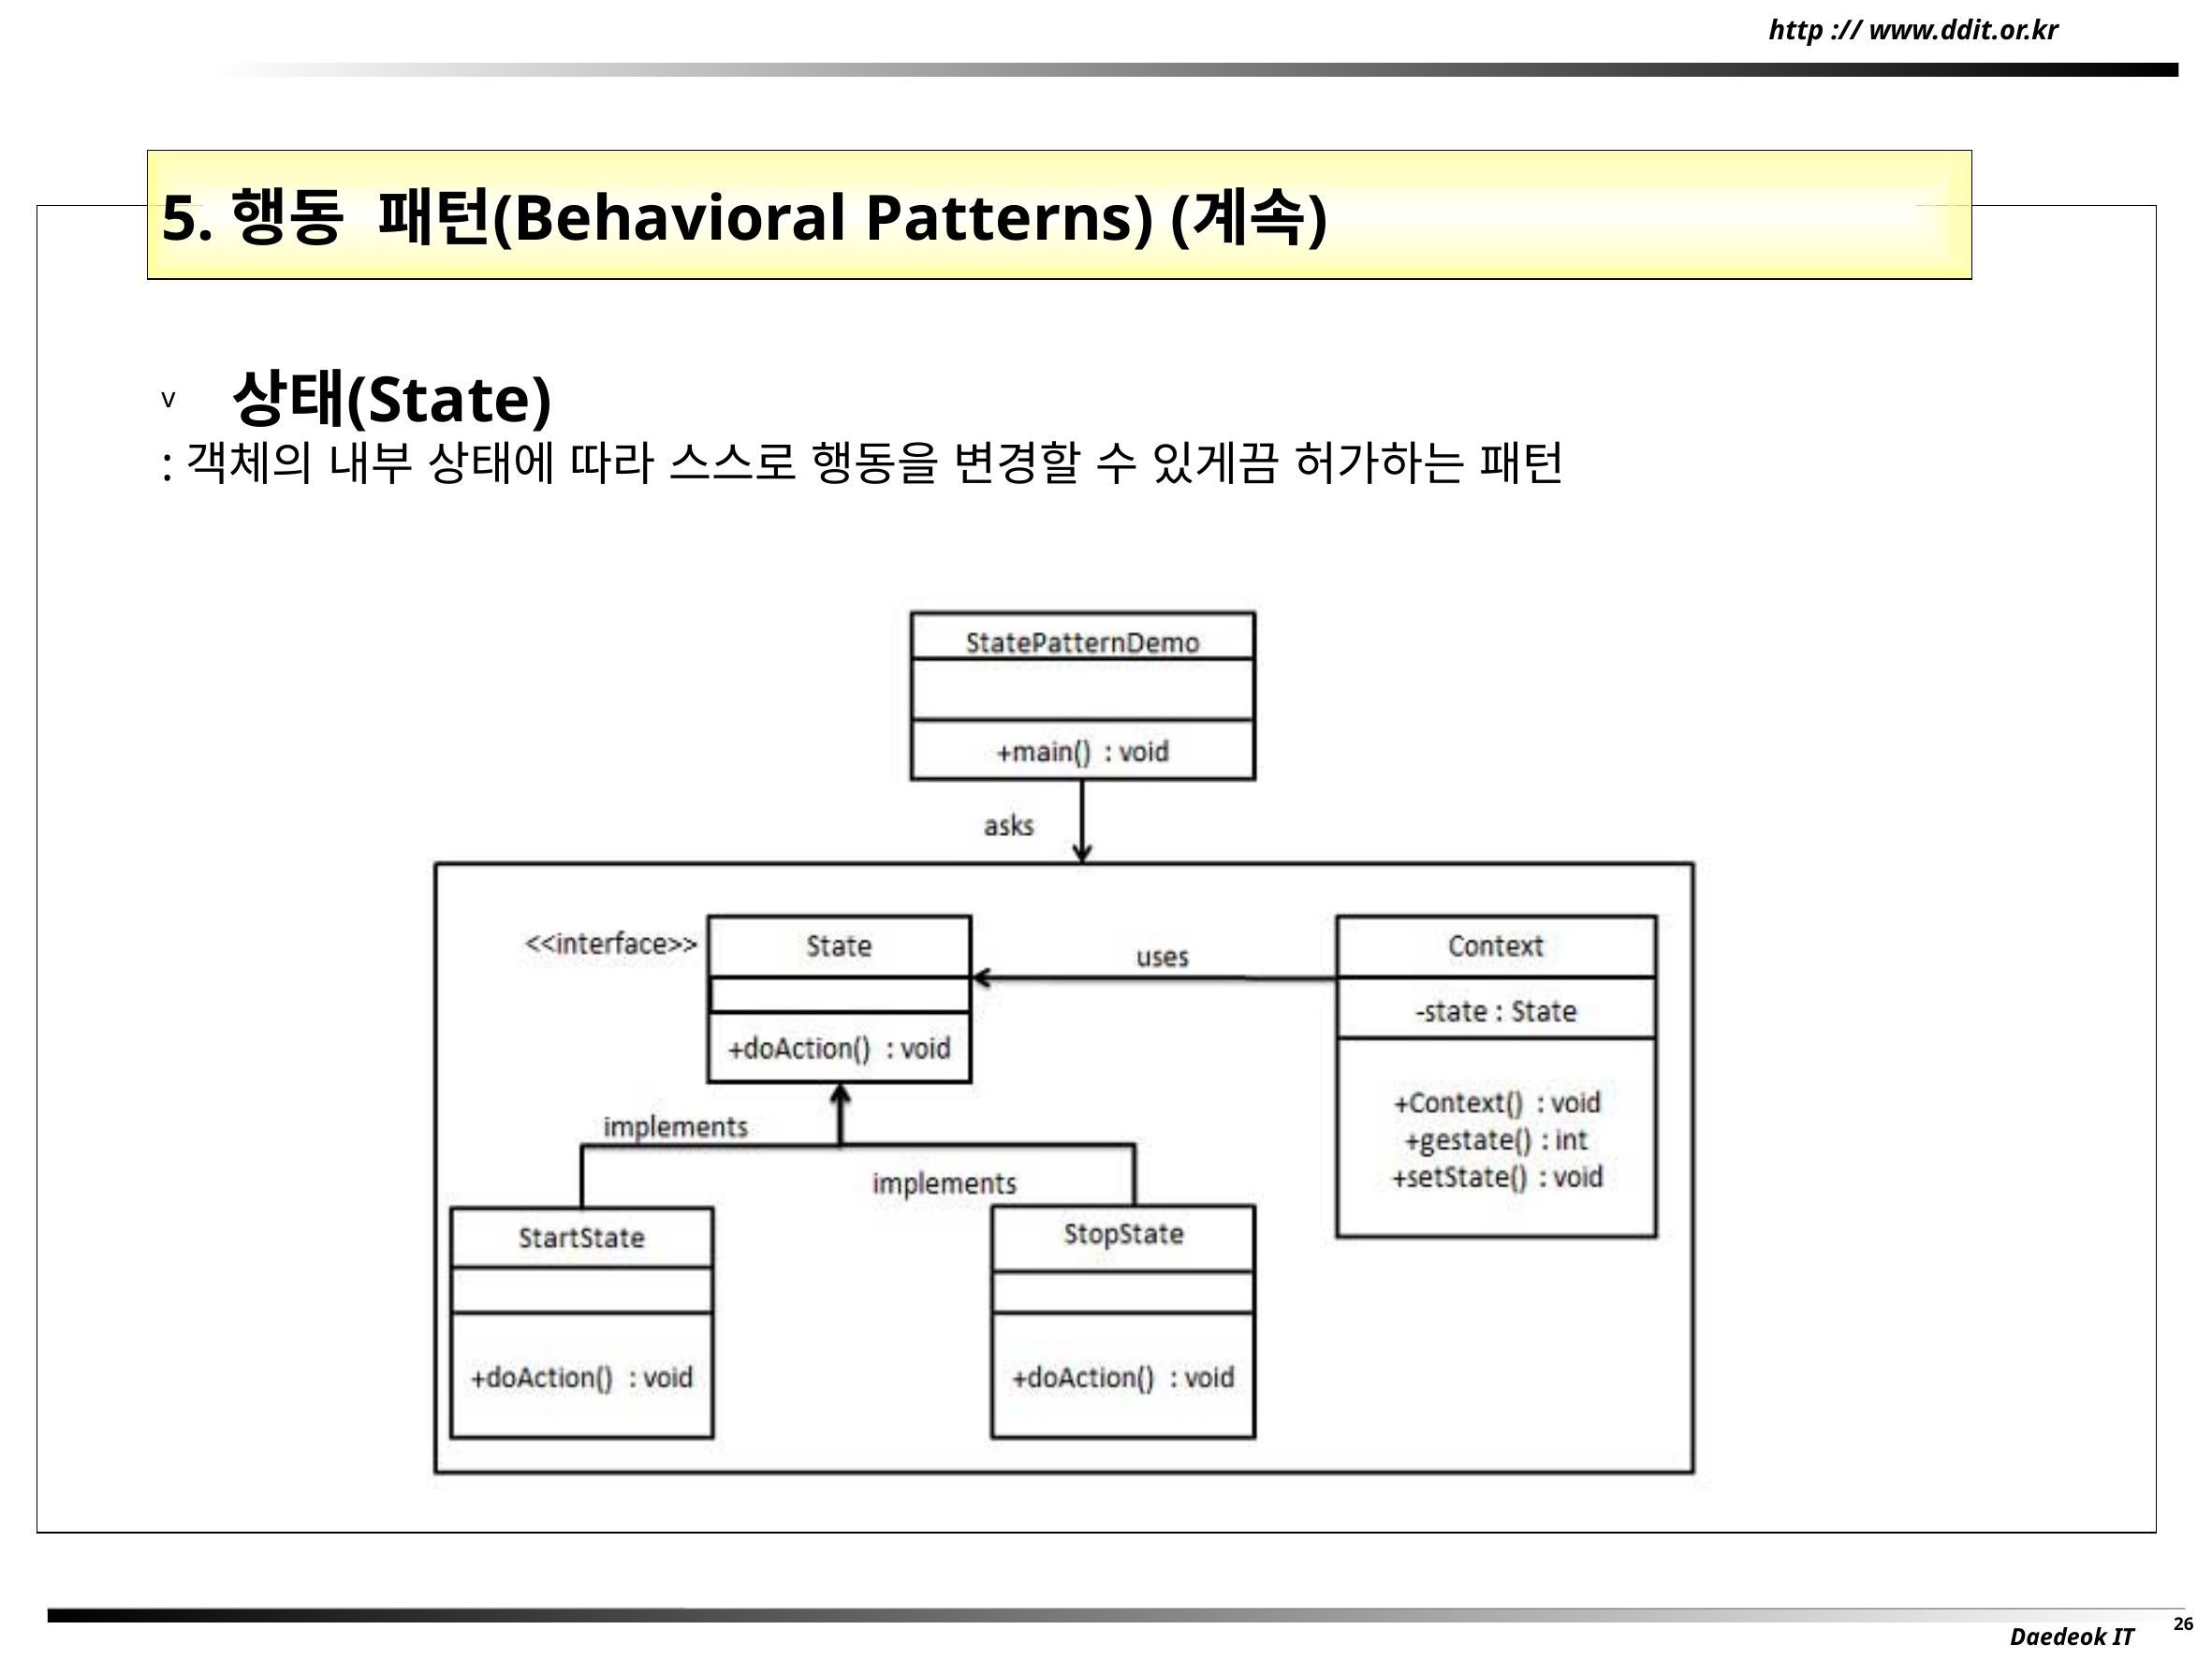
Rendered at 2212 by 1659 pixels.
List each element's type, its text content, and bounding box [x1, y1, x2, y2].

text_box 상태(State) : 객체의 내부 상태에 따라 스스로 행동을 변경할 수 있게끔 허가하는 패턴 [147, 352, 2046, 498]
text_box 5. 행동 패턴(Behavioral Patterns) (계속) [147, 150, 1972, 280]
picture [408, 596, 1711, 1497]
